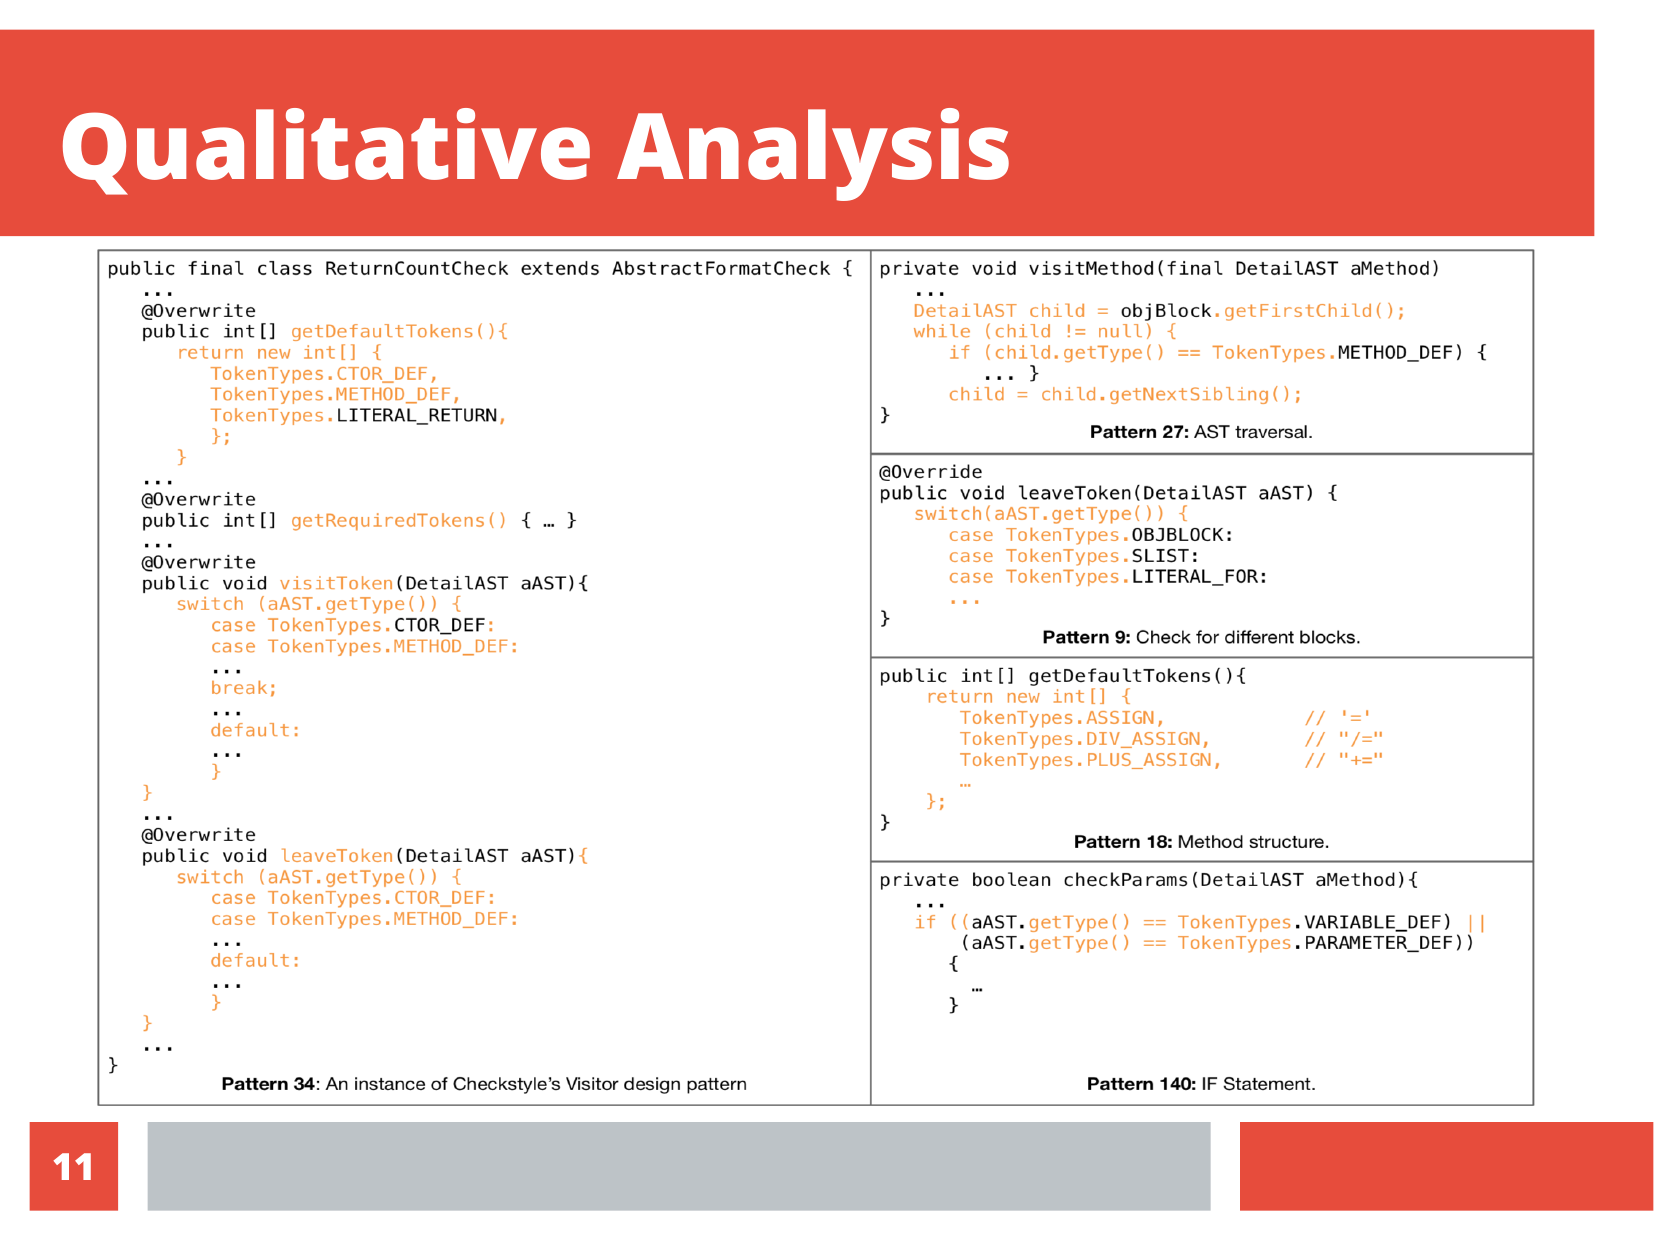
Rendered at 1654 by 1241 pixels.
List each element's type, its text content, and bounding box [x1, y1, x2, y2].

picture [90, 243, 1542, 1114]
title Qualitative Analysis [59, 59, 1595, 207]
